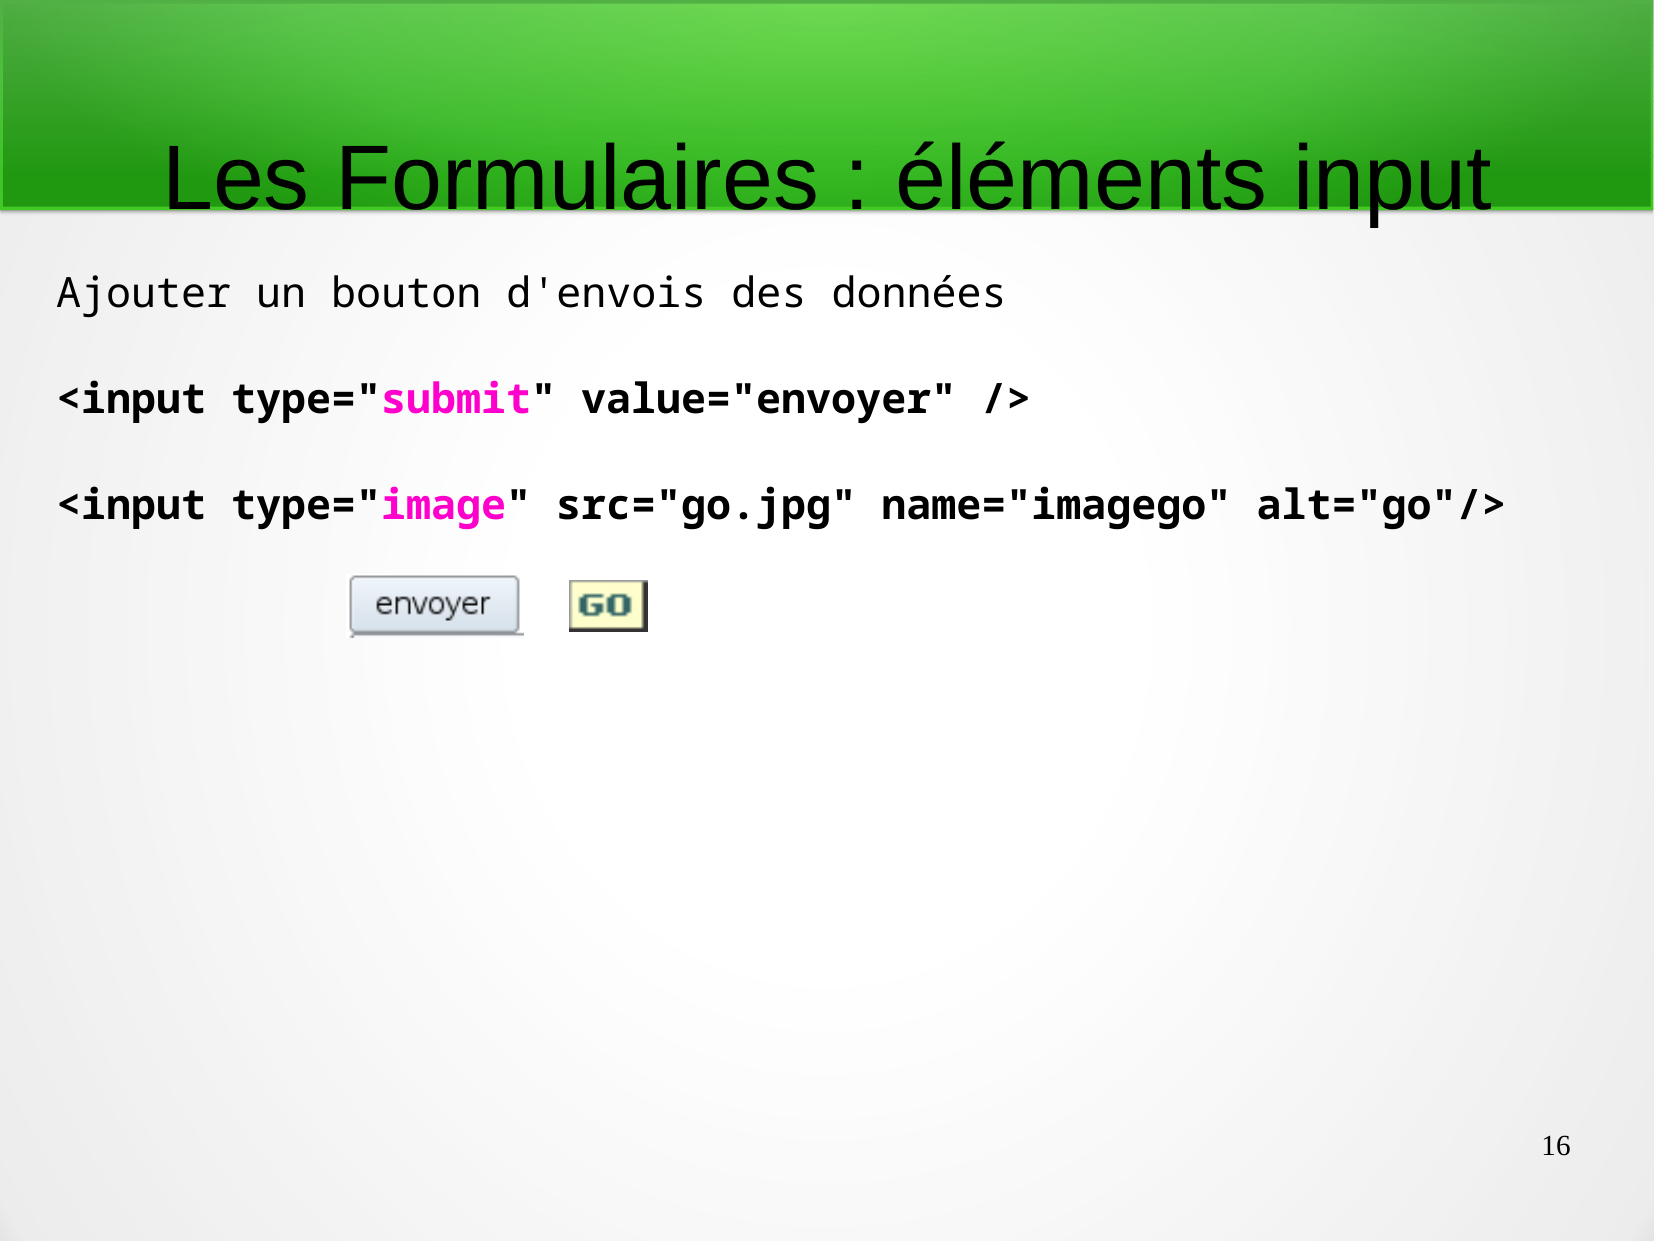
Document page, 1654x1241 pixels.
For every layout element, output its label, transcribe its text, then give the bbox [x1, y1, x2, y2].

picture [346, 574, 524, 638]
picture [569, 580, 648, 632]
title Les Formulaires : éléments input [121, 77, 1534, 265]
text_box Ajouter un bouton d'envois des données <input type="submit" value="envoyer" /> <input type="image" src="go.jpg" name="imagego" alt="go"/> [55, 265, 1624, 1188]
